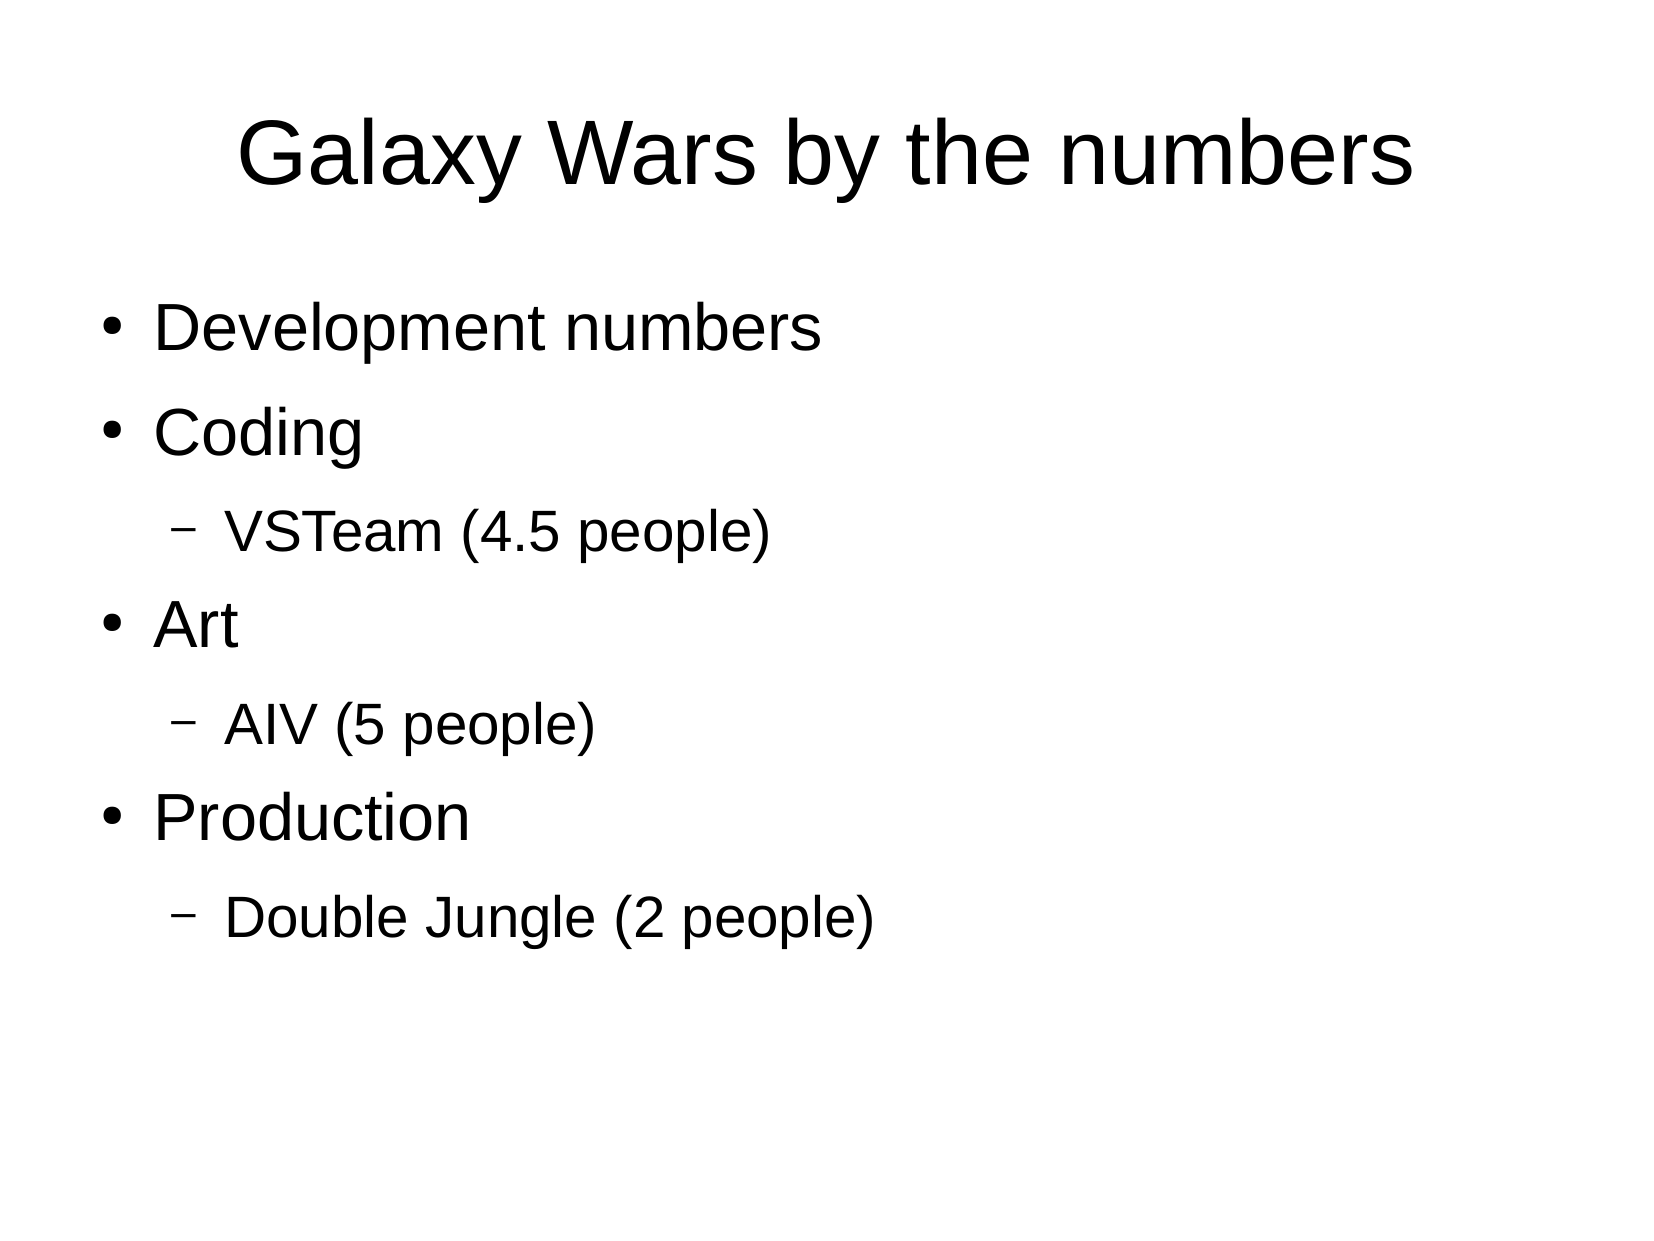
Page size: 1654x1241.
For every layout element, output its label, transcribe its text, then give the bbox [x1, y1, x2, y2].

title Galaxy Wars by the numbers [82, 49, 1571, 257]
list Development numbers Coding VSTeam (4.5 people) Art AIV (5 people) Production Double Jungle (2 people) [82, 290, 1571, 1109]
